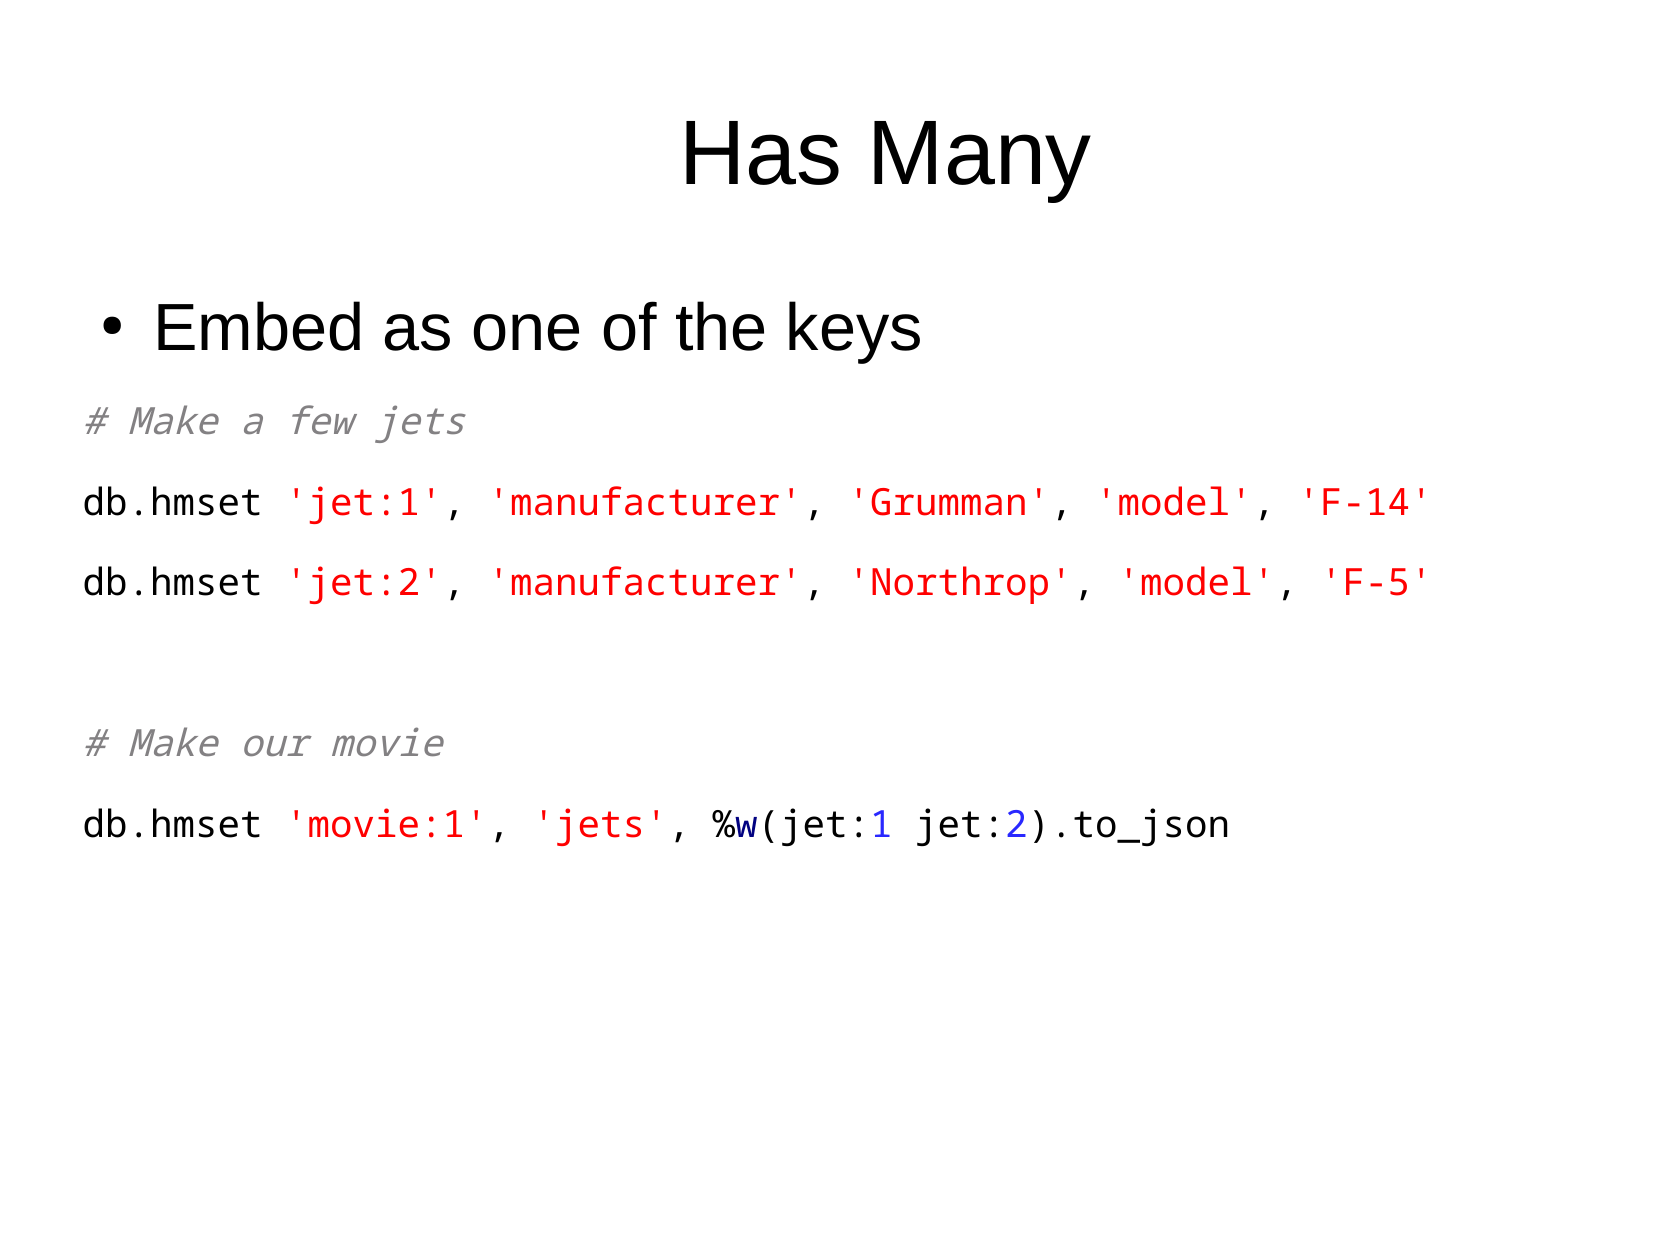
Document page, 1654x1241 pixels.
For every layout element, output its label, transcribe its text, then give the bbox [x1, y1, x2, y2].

list Embed as one of the keys # Make a few jets db.hmset 'jet:1', 'manufacturer', 'Grumman', 'model', 'F-14' db.hmset 'jet:2', 'manufacturer', 'Northrop', 'model', 'F-5' # Make our movie db.hmset 'movie:1', 'jets', %w(jet:1 jet:2).to_json [82, 290, 1571, 1109]
title Has Many [82, 49, 1571, 257]
